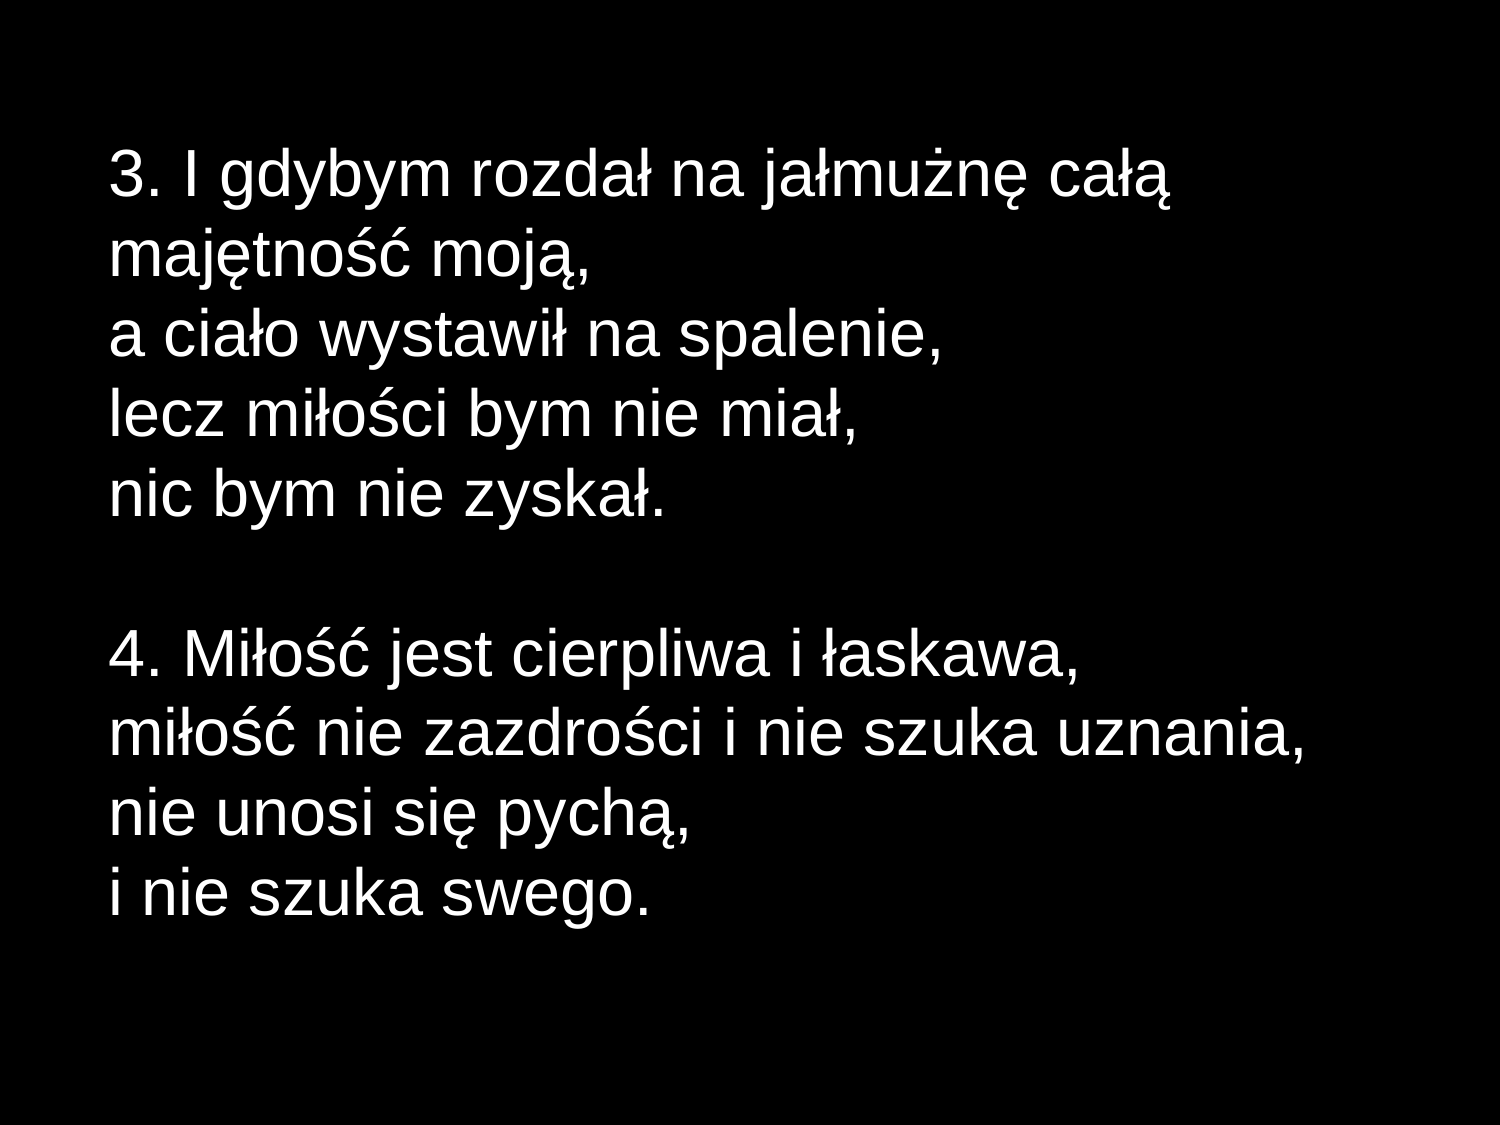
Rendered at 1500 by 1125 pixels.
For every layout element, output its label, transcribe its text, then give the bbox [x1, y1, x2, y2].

text_box 3. I gdybym rozdał na jałmużnę całą majętność moją, a ciało wystawił na spalenie, lecz miłości bym nie miał, nic bym nie zyskał. 4. Miłość jest cierpliwa i łaskawa, miłość nie zazdrości i nie szuka uznania, nie unosi się pychą, i nie szuka swego. [93, 121, 1465, 937]
